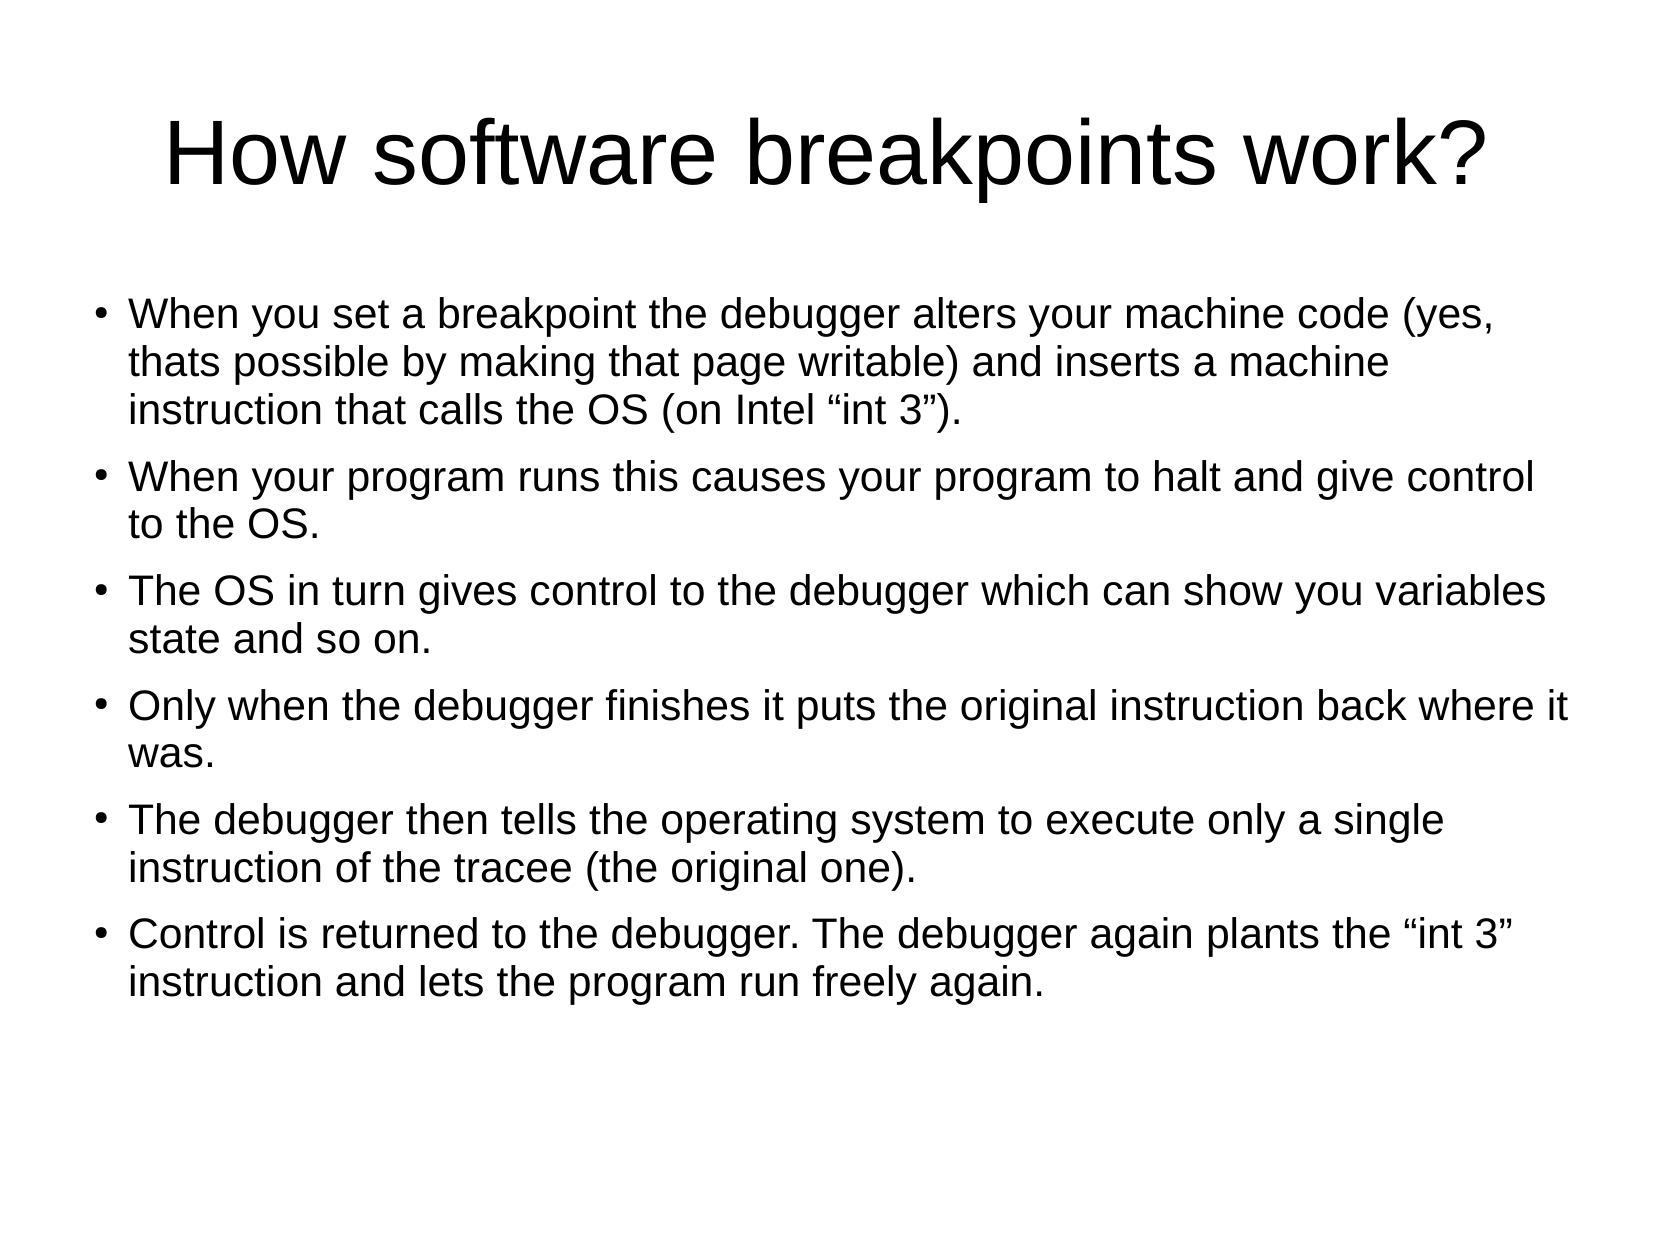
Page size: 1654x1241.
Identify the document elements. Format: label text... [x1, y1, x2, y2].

title How software breakpoints work? [82, 49, 1571, 257]
list When you set a breakpoint the debugger alters your machine code (yes, thats possible by making that page writable) and inserts a machine instruction that calls the OS (on Intel “int 3”). When your program runs this causes your program to halt and give control to the OS. The OS in turn gives control to the debugger which can show you variables state and so on. Only when the debugger finishes it puts the original instruction back where it was. The debugger then tells the operating system to execute only a single instruction of the tracee (the original one). Control is returned to the debugger. The debugger again plants the “int 3” instruction and lets the program run freely again. [82, 290, 1571, 1010]
